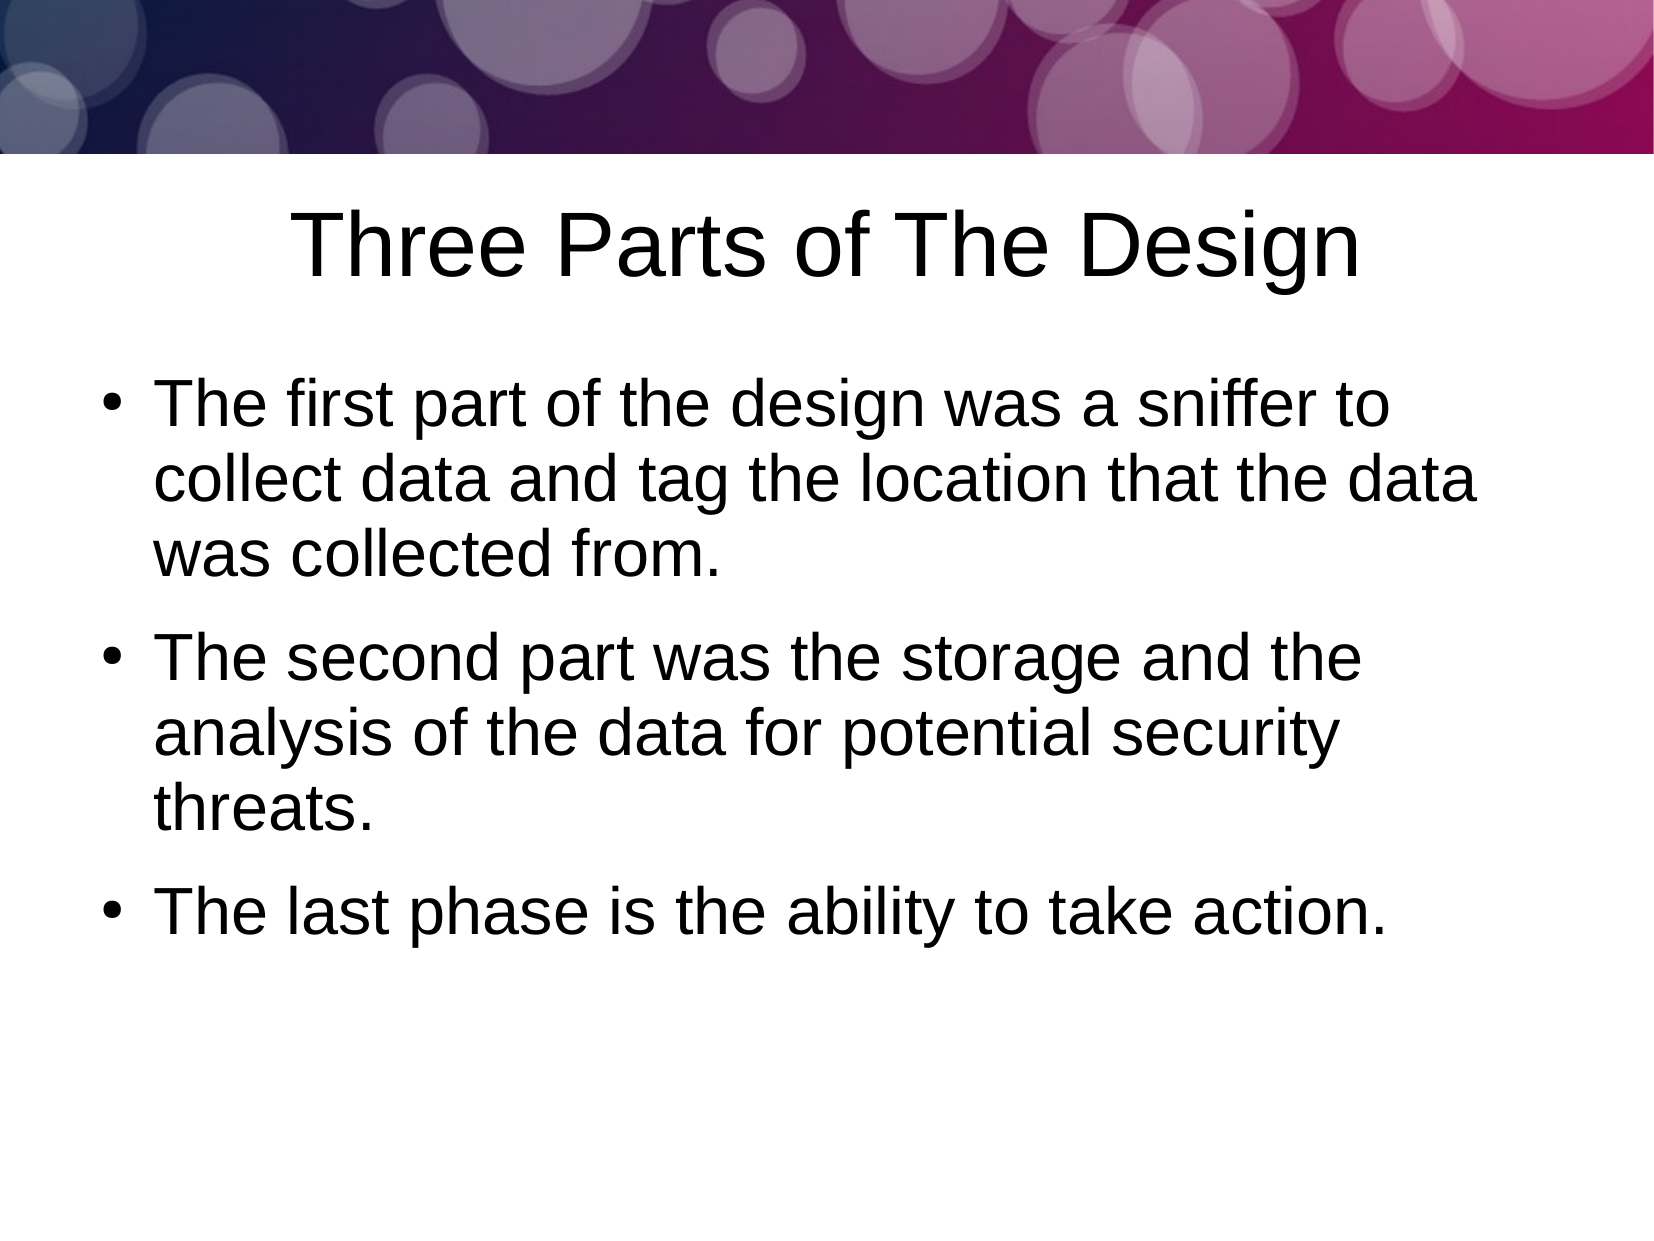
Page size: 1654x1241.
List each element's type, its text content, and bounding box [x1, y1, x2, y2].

list The first part of the design was a sniffer to collect data and tag the location that the data was collected from. The second part was the storage and the analysis of the data for potential security threats. The last phase is the ability to take action. [82, 366, 1571, 1087]
picture [0, 0, 1654, 154]
title Three Parts of The Design [82, 159, 1571, 331]
